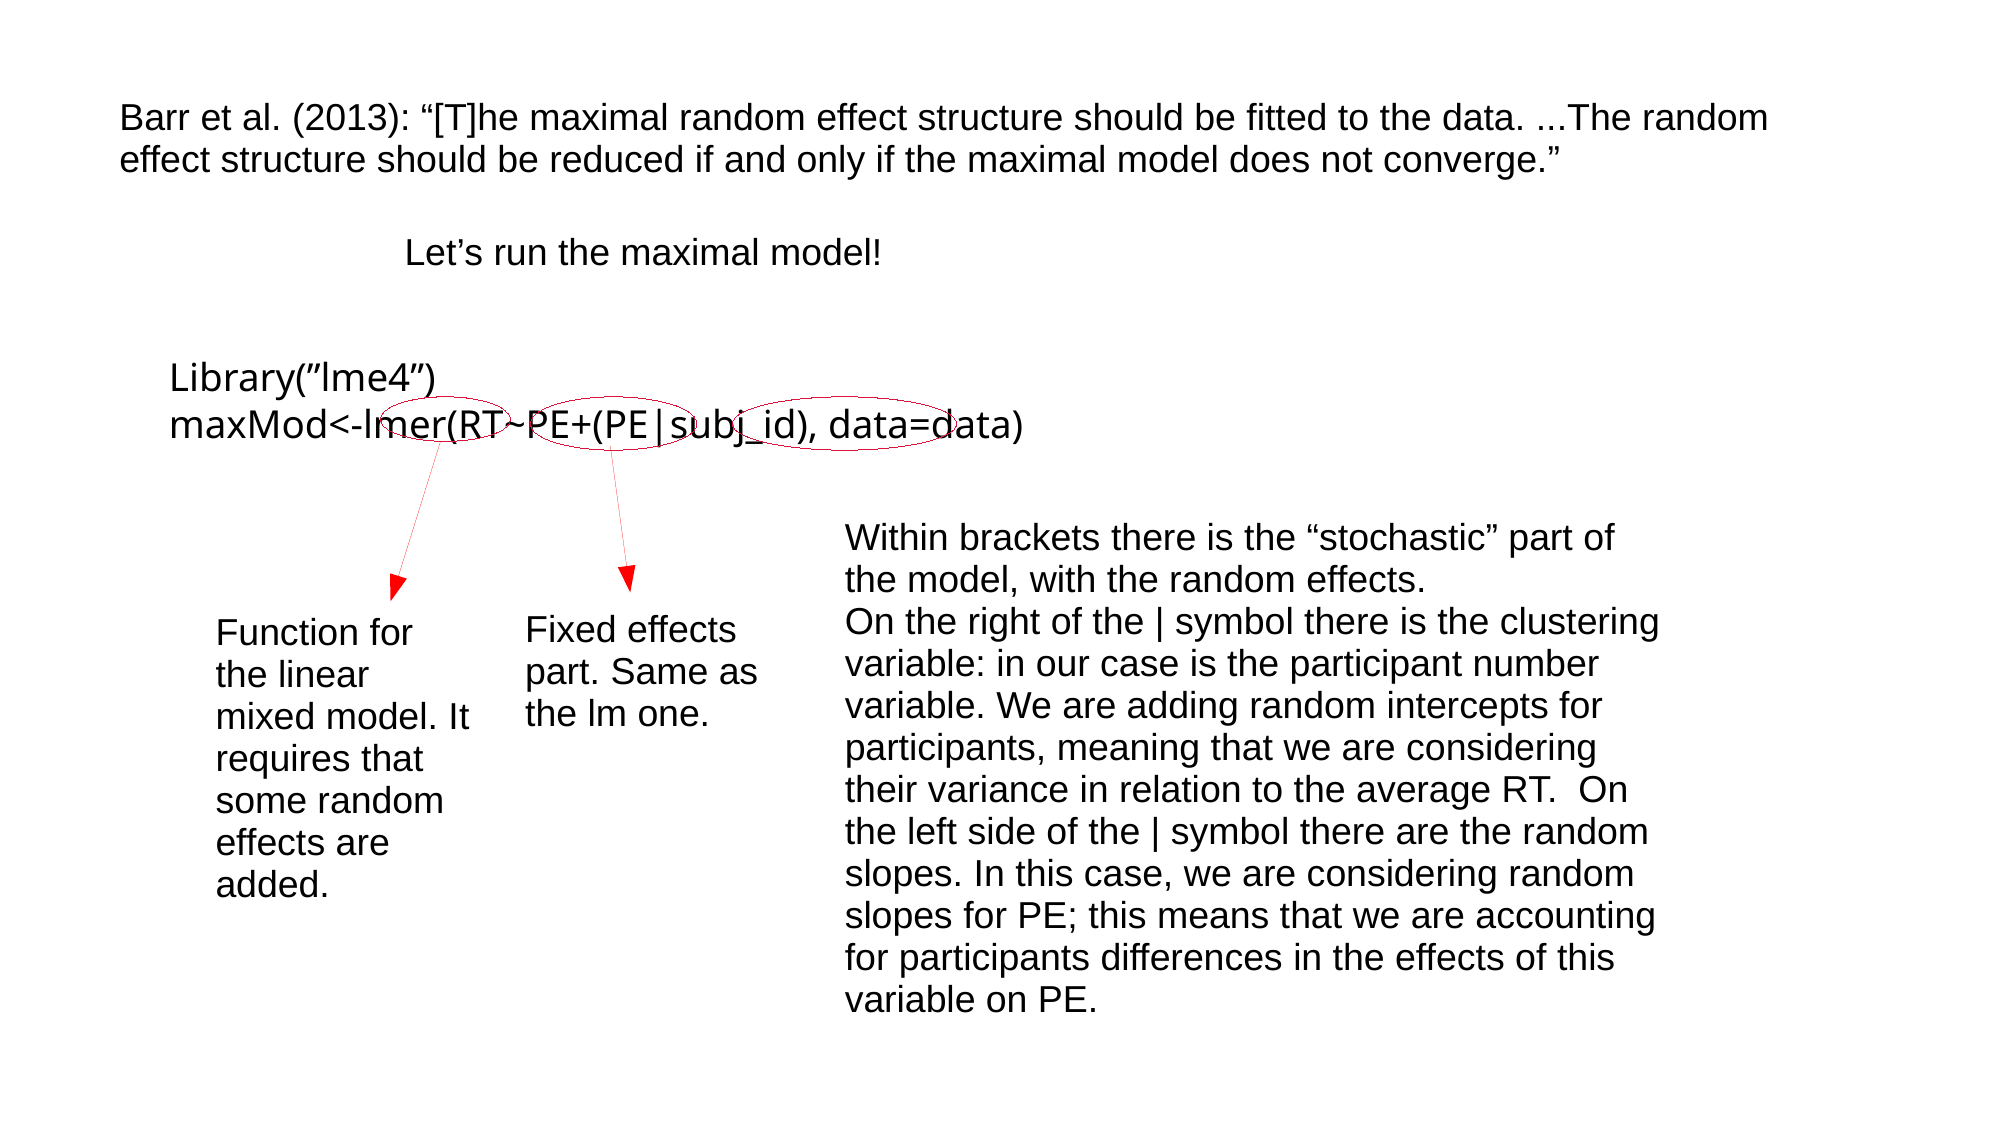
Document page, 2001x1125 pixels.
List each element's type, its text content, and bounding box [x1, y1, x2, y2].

text_box Barr et al. (2013): “[T]he maximal random effect structure should be fitted to the data. ...The random effect structure should be reduced if and only if the maximal model does not converge.” [104, 47, 1867, 398]
text_box Within brackets there is the “stochastic” part of the model, with the random effects. On the right of the | symbol there is the clustering variable: in our case is the participant number variable. We are adding random intercepts for participants, meaning that we are considering their variance in relation to the average RT. On the left side of the | symbol there are the random slopes. In this case, we are considering random slopes for PE; this means that we are accounting for participants differences in the effects of this variable on PE. [830, 508, 1689, 1028]
text_box Function for the linear mixed model. It requires that some random effects are added. [200, 604, 491, 913]
title Library(”lme4”) maxMod<-lmer(RT~PE+(PE|subj_id), data=data) [154, 345, 1613, 509]
text_box Fixed effects part. Same as the lm one. [510, 601, 801, 866]
text_box Let’s run the maximal model! [389, 224, 1749, 282]
